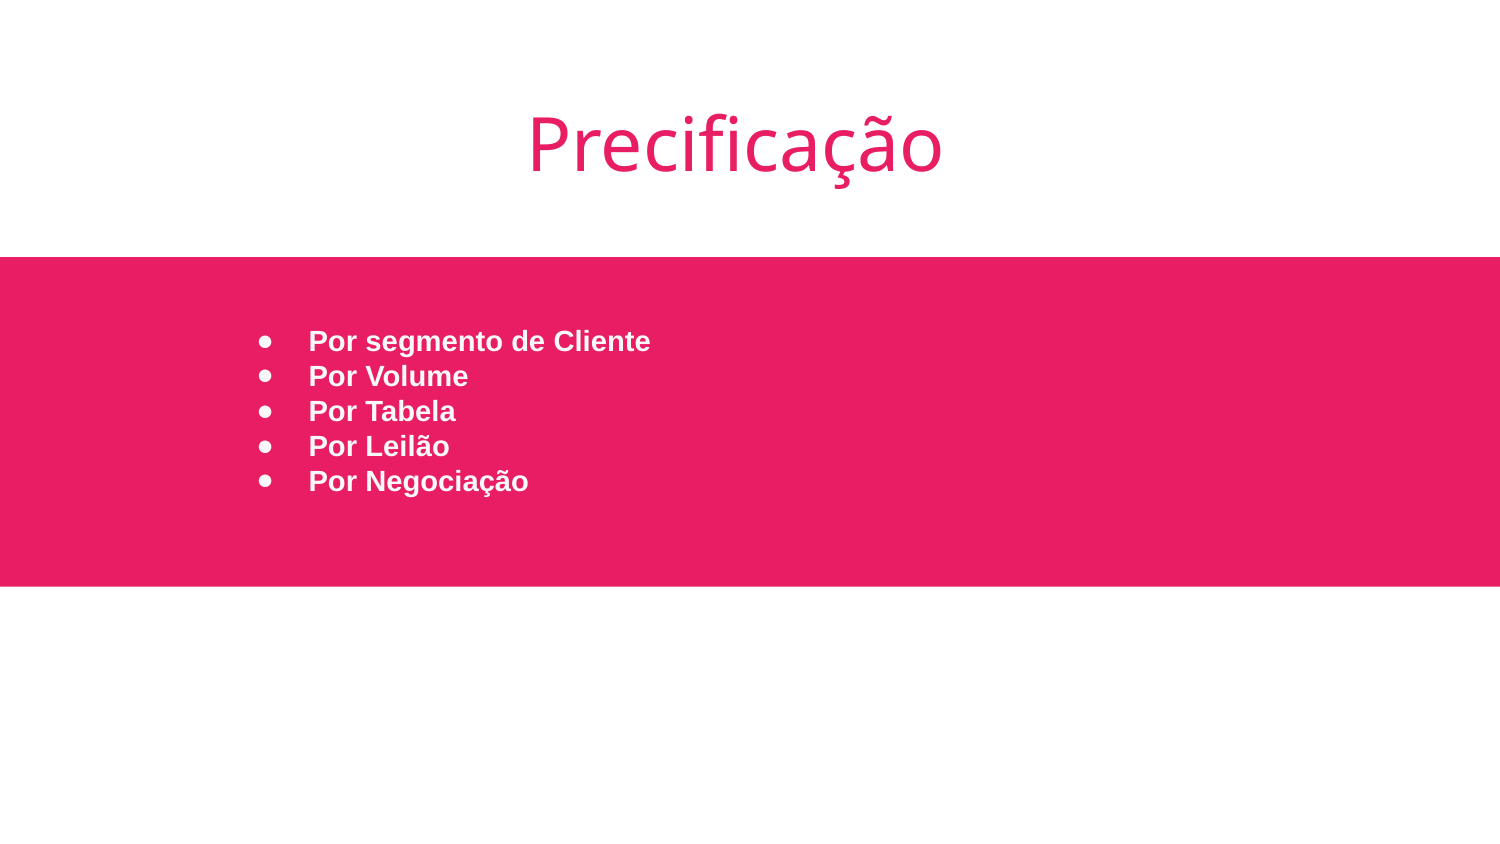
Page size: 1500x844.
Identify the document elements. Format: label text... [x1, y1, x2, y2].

title Precificação [56, 17, 1415, 267]
text_box Por segmento de Cliente Por Volume Por Tabela Por Leilão Por Negociação [218, 307, 1253, 429]
